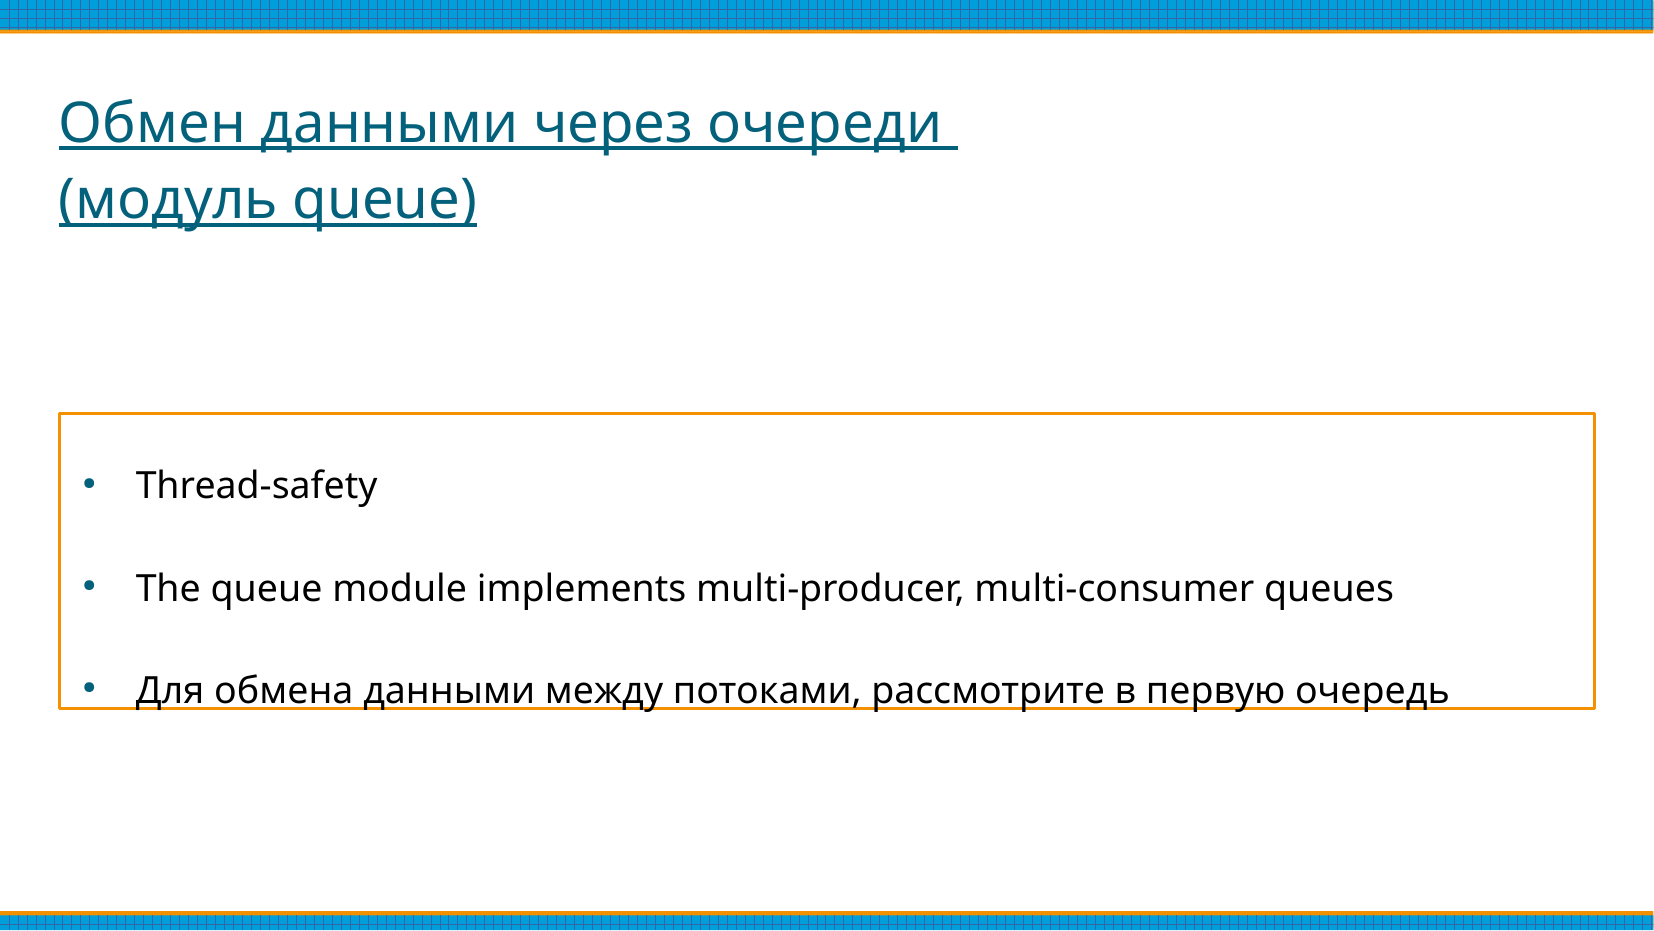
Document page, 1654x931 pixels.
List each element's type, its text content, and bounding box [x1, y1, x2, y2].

title Обмен данными через очереди (модуль queue) [59, 80, 1548, 237]
text_box Thread-safety The queue module implements multi-producer, multi-consumer queues Для обмена данными между потоками, рассмотрите в первую очередь [59, 413, 1595, 709]
